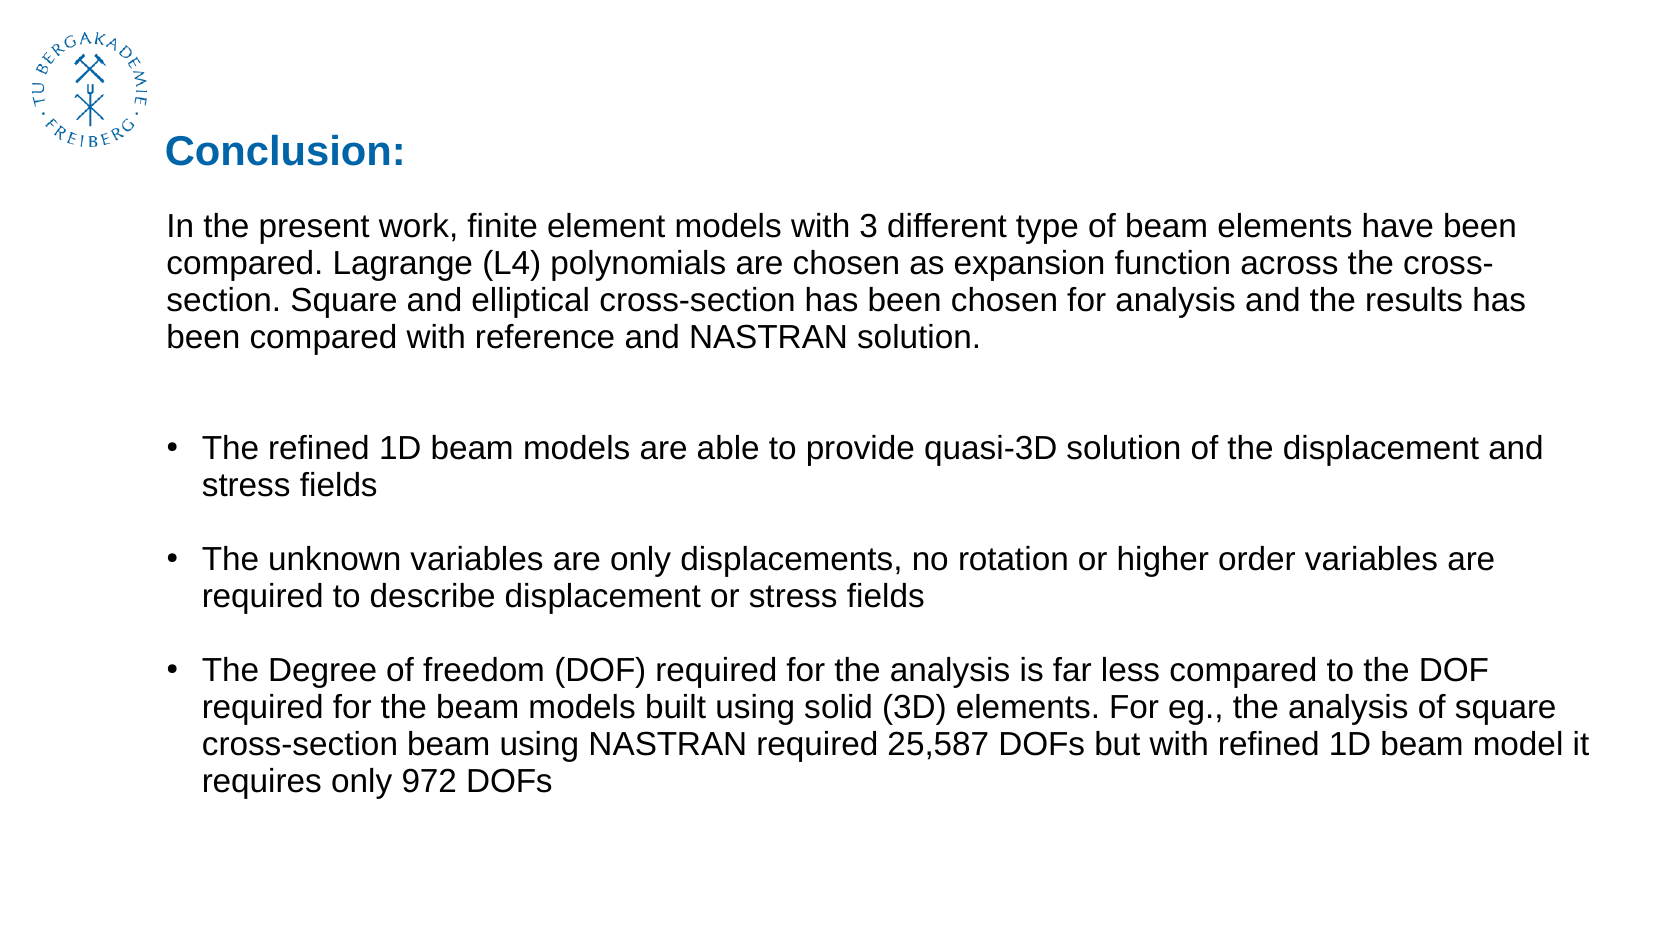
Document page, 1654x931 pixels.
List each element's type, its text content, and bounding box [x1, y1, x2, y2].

text_box Conclusion: [150, 120, 451, 182]
picture [32, 32, 147, 147]
text_box In the present work, finite element models with 3 different type of beam elements have been compared. Lagrange (L4) polynomials are chosen as expansion function across the cross-section. Square and elliptical cross-section has been chosen for analysis and the results has been compared with reference and NASTRAN solution. The refined 1D beam models are able to provide quasi-3D solution of the displacement and stress fields The unknown variables are only displacements, no rotation or higher order variables are required to describe displacement or stress fields The Degree of freedom (DOF) required for the analysis is far less compared to the DOF required for the beam models built using solid (3D) elements. For eg., the analysis of square cross-section beam using NASTRAN required 25,587 DOFs but with refined 1D beam model it requires only 972 DOFs [151, 200, 1621, 808]
